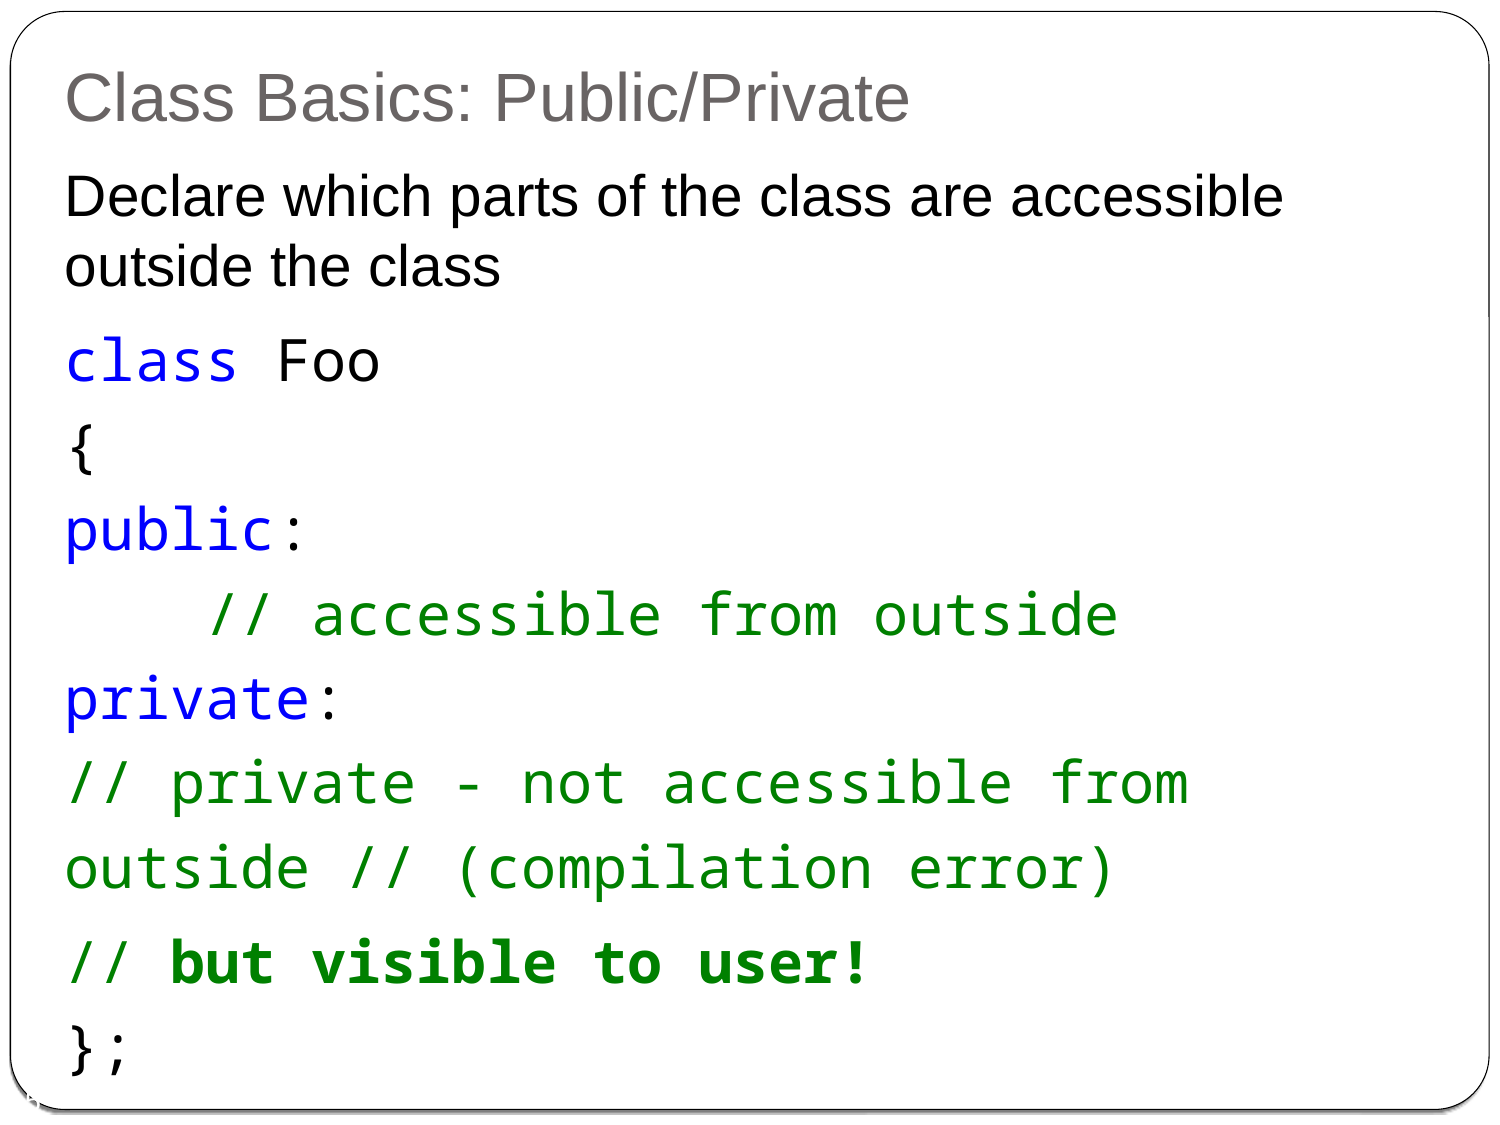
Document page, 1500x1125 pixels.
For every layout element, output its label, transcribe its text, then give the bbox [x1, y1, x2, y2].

title Class Basics: Public/Private [50, 45, 1450, 149]
slide_number <number> [0, 1074, 50, 1125]
list Declare which parts of the class are accessible outside the class class Foo { public: // accessible from outside private: // private - not accessible from outside // (compilation error) // but visible to user! }; [50, 149, 1475, 1088]
